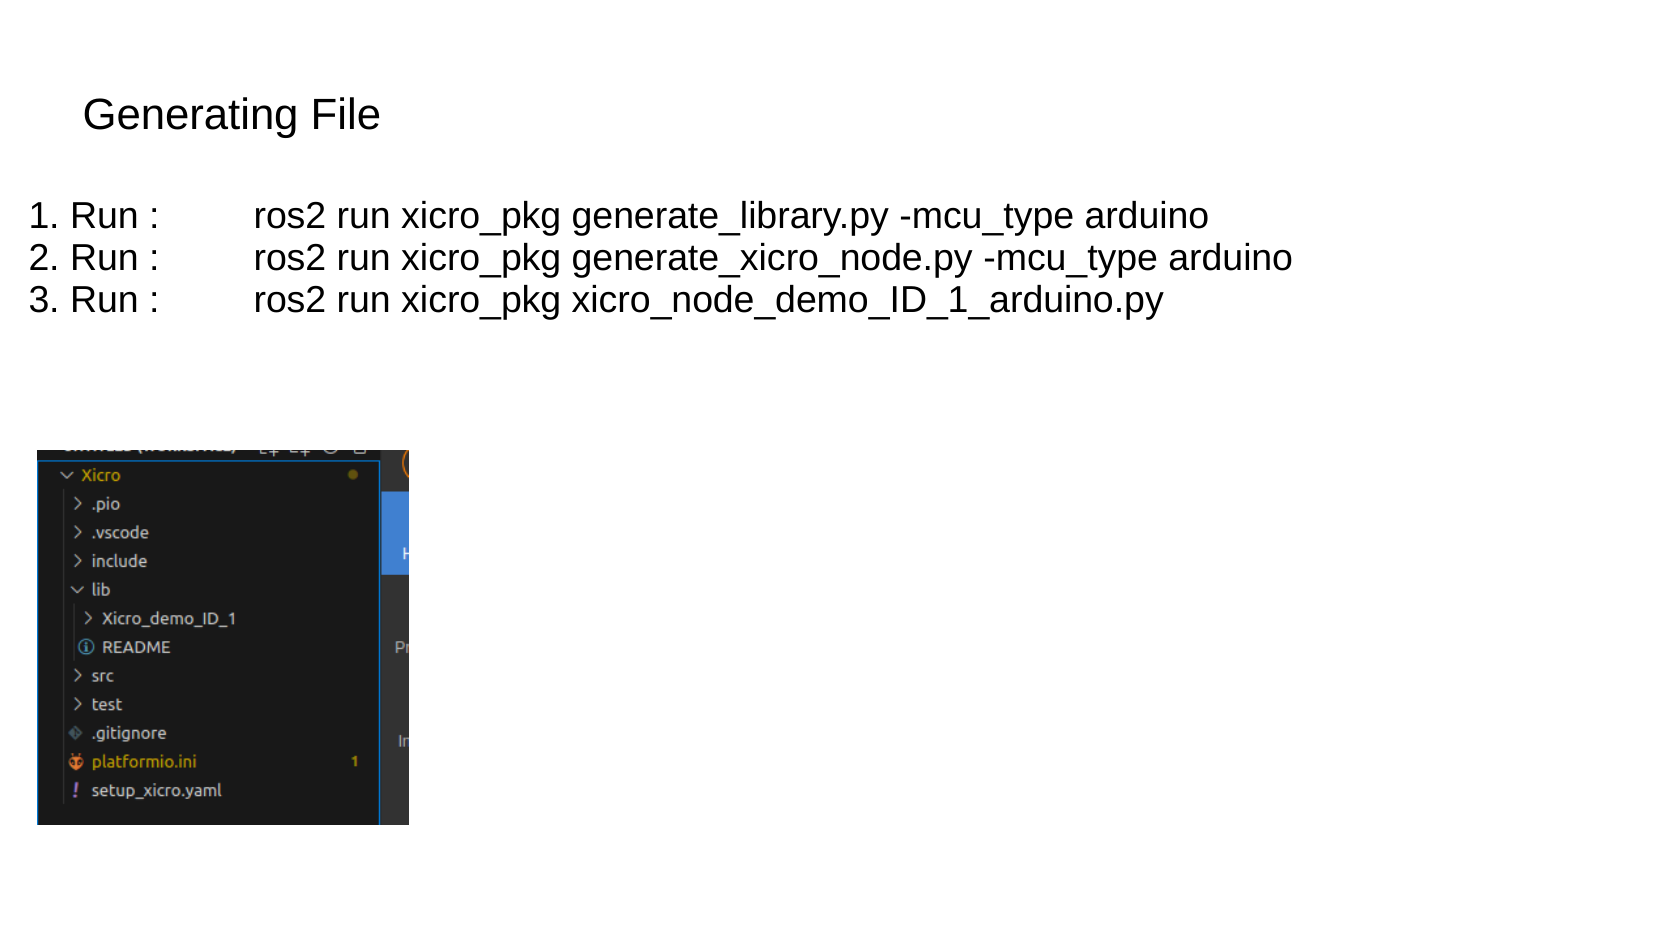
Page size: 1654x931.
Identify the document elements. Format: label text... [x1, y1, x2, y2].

text_box 1. Run : ros2 run xicro_pkg generate_library.py -mcu_type arduino 2. Run : ros2 run xicro_pkg generate_xicro_node.py -mcu_type arduino 3. Run : ros2 run xicro_pkg xicro_node_demo_ID_1_arduino.py [13, 187, 1309, 329]
picture [37, 450, 409, 826]
title Generating File [82, 37, 1571, 193]
